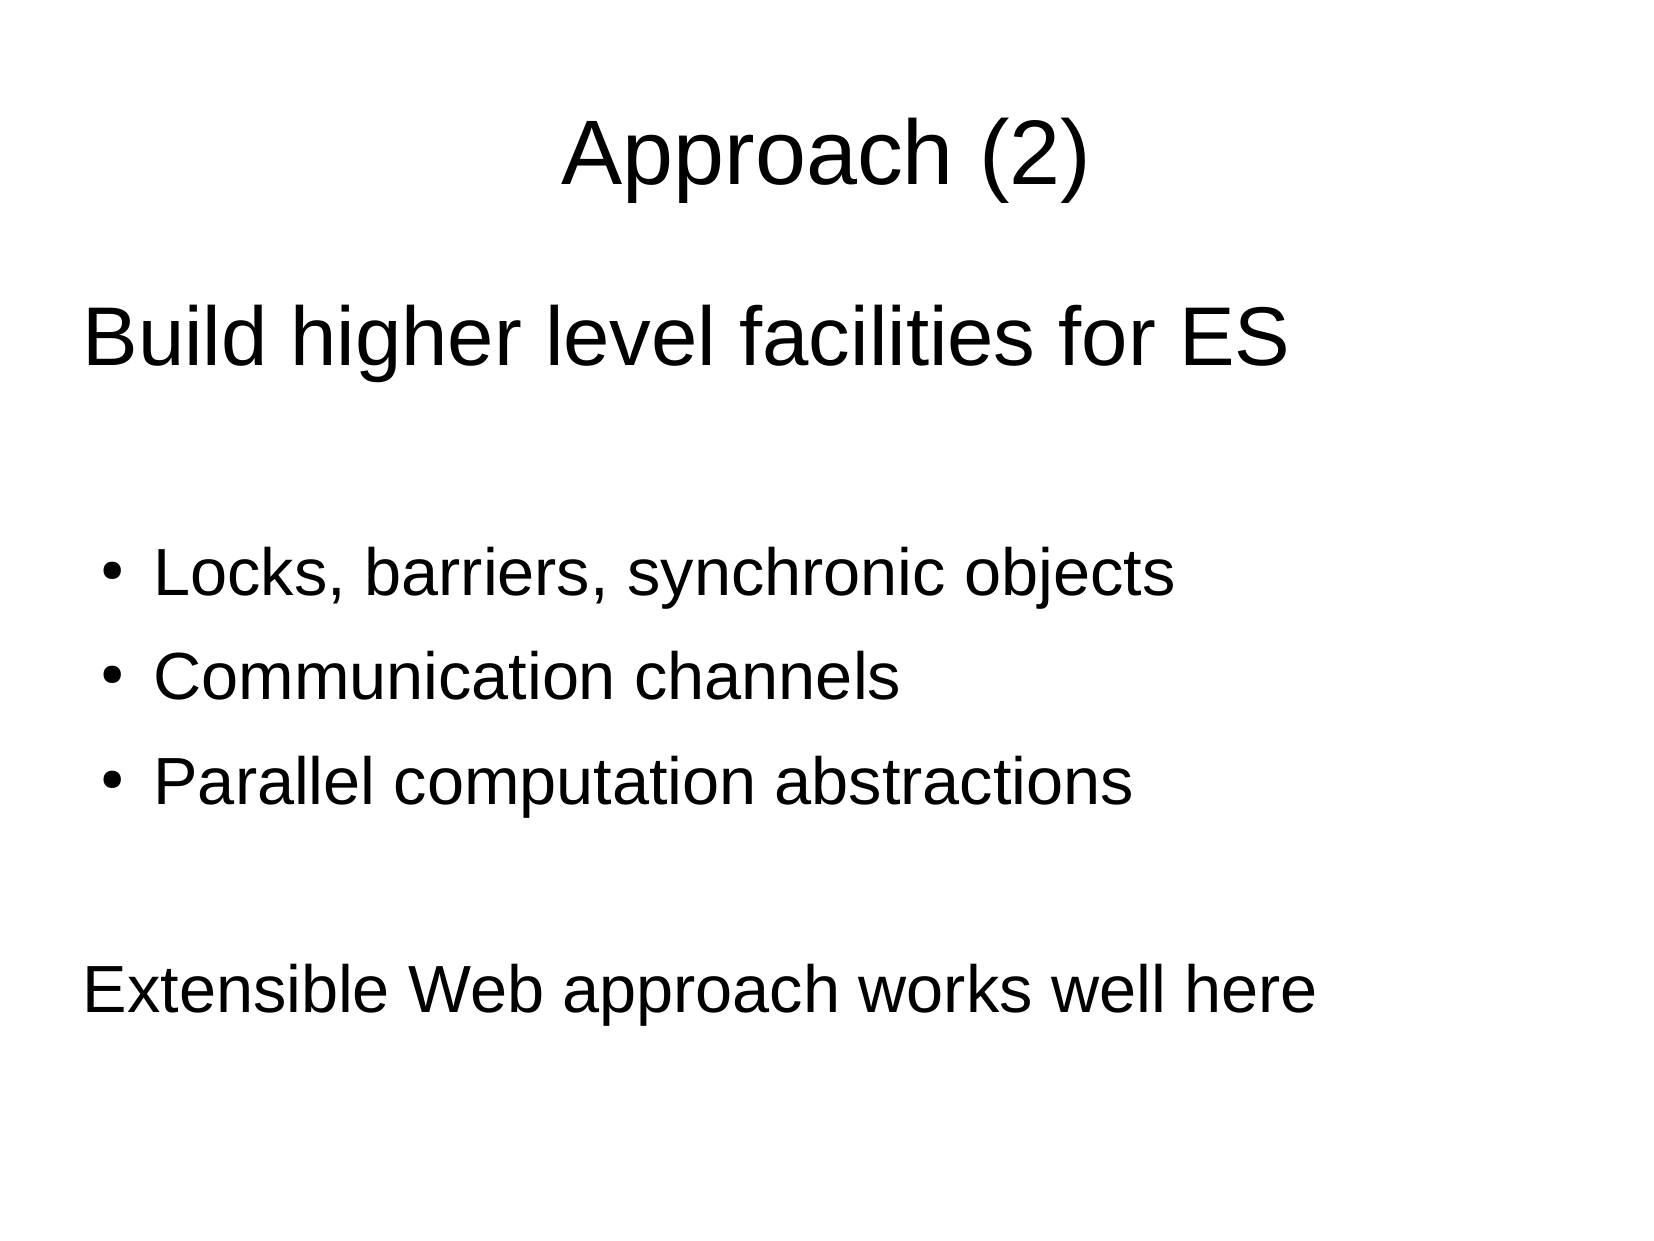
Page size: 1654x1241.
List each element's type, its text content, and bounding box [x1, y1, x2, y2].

title Approach (2) [82, 49, 1571, 257]
list Build higher level facilities for ES Locks, barriers, synchronic objects Communication channels Parallel computation abstractions Extensible Web approach works well here [82, 290, 1571, 1027]
